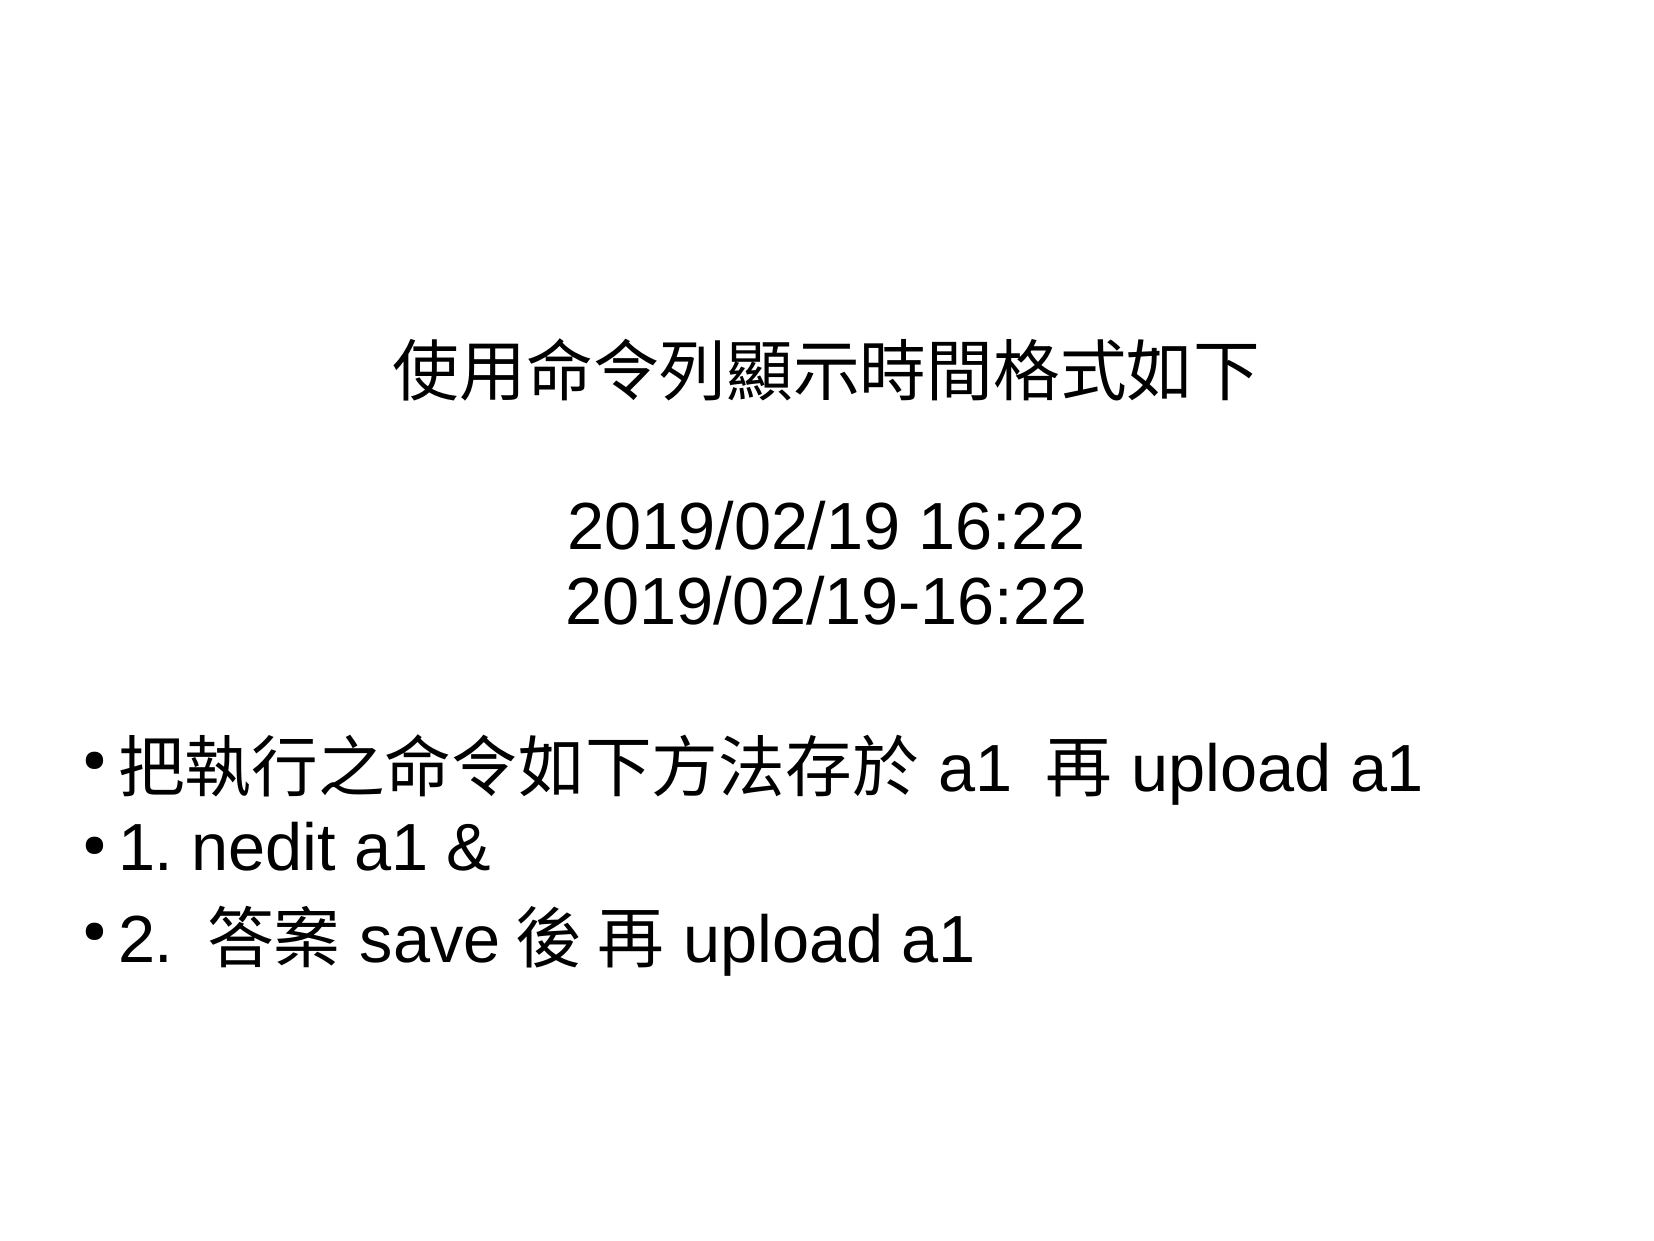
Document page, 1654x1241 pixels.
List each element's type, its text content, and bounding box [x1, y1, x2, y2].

subtitle 使用命令列顯示時間格式如下 2019/02/19 16:22 2019/02/19-16:22 把執行之命令如下方法存於a1 再upload a1 1. nedit a1 & 2. 答案save後 再upload a1 [82, 290, 1571, 1010]
